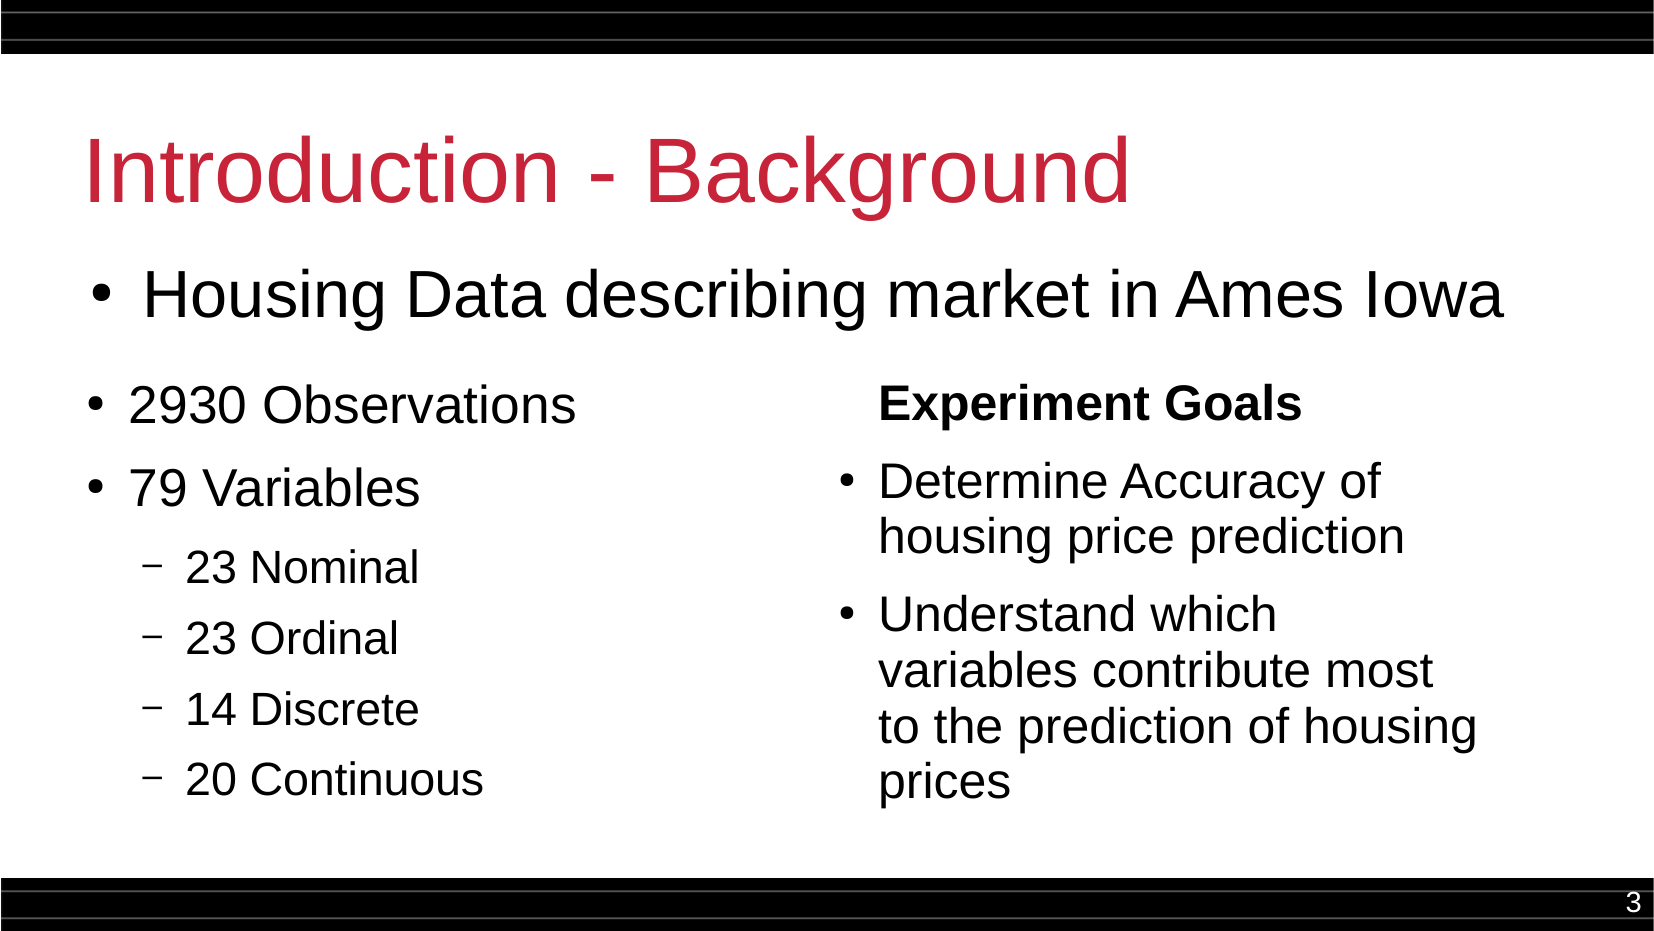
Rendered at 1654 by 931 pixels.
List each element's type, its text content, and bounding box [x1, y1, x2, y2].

picture [1, 878, 1654, 931]
picture [1, 0, 1654, 54]
list 2930 Observations 79 Variables 23 Nominal 23 Ordinal 14 Discrete 20 Continuous [71, 375, 736, 811]
title Introduction - Background [82, 92, 1571, 249]
list Housing Data describing market in Ames Iowa [71, 256, 1561, 361]
list Experiment Goals Determine Accuracy of housing price prediction Understand which variables contribute most to the prediction of housing prices [825, 375, 1489, 811]
